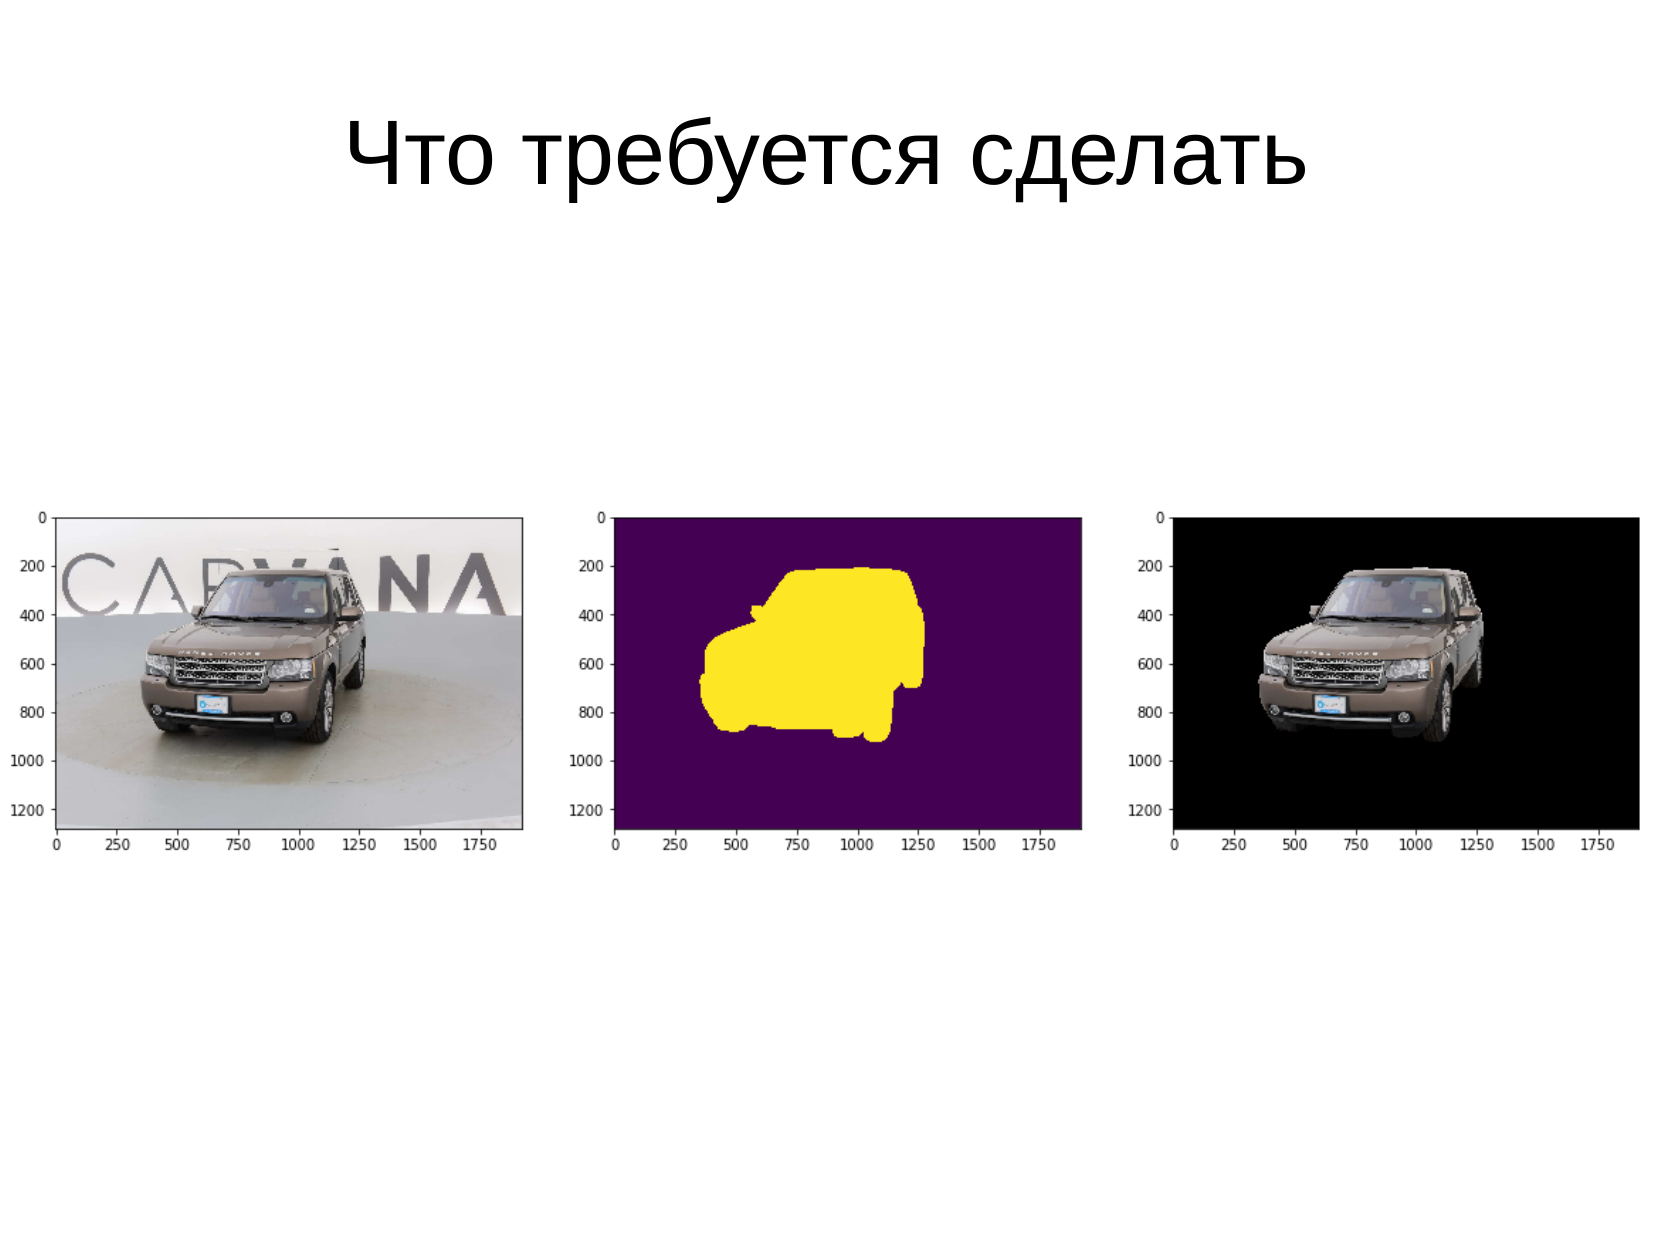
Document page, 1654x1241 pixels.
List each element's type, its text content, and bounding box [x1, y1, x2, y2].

title Что требуется сделать [82, 49, 1571, 257]
picture [0, 502, 1654, 863]
